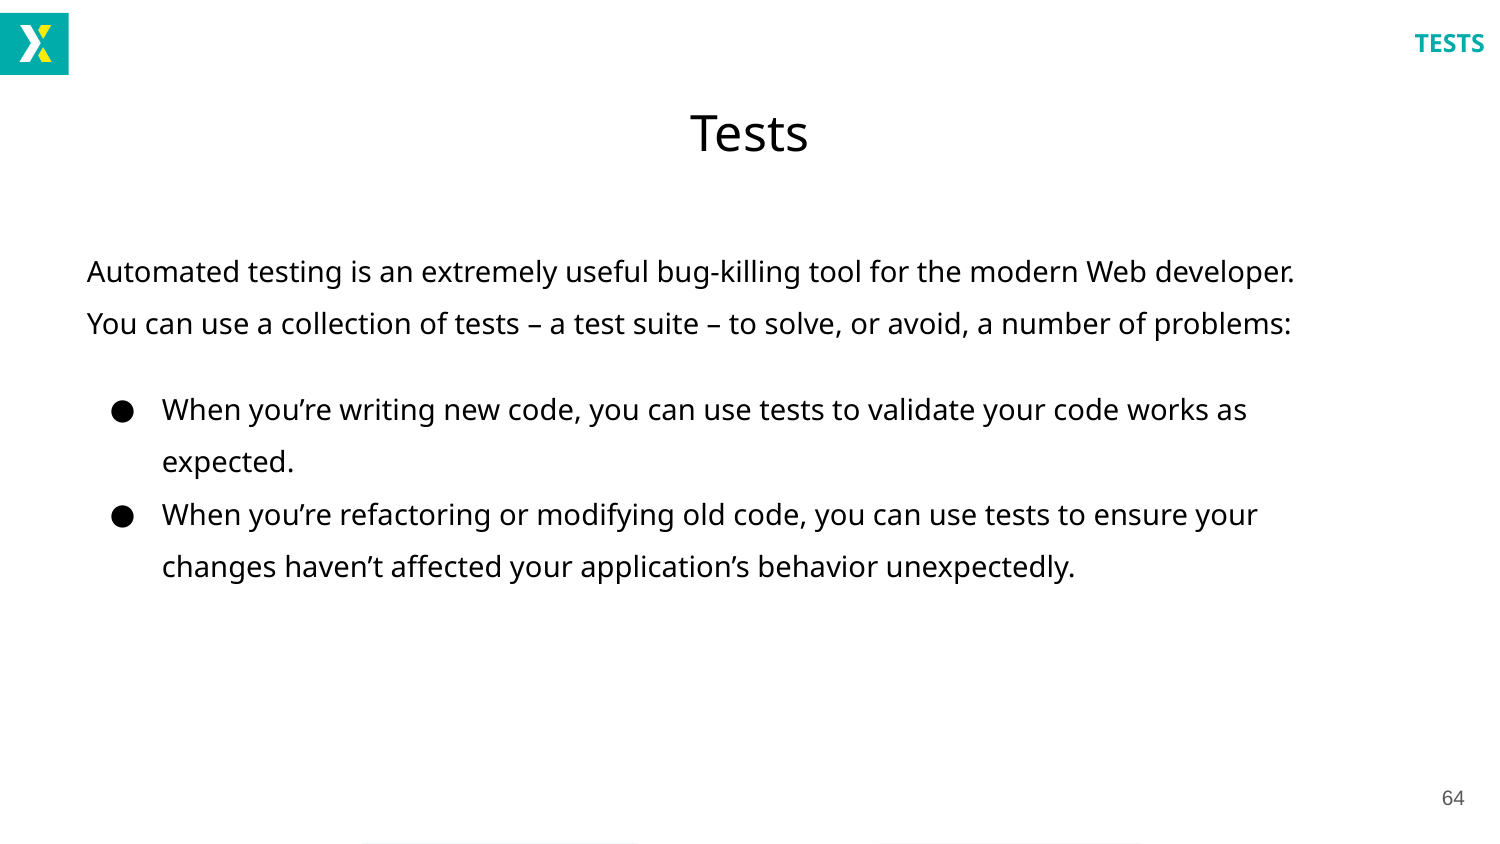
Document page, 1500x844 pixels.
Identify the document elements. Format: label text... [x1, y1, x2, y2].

slide_number <number> [1389, 764, 1480, 830]
text_box Automated testing is an extremely useful bug-killing tool for the modern Web developer. You can use a collection of tests – a test suite – to solve, or avoid, a number of problems: When you’re writing new code, you can use tests to validate your code works as expected. When you’re refactoring or modifying old code, you can use tests to ensure your changes haven’t affected your application’s behavior unexpectedly. [71, 220, 1367, 664]
picture [17, 25, 54, 62]
text_box Tests [115, 86, 1385, 181]
